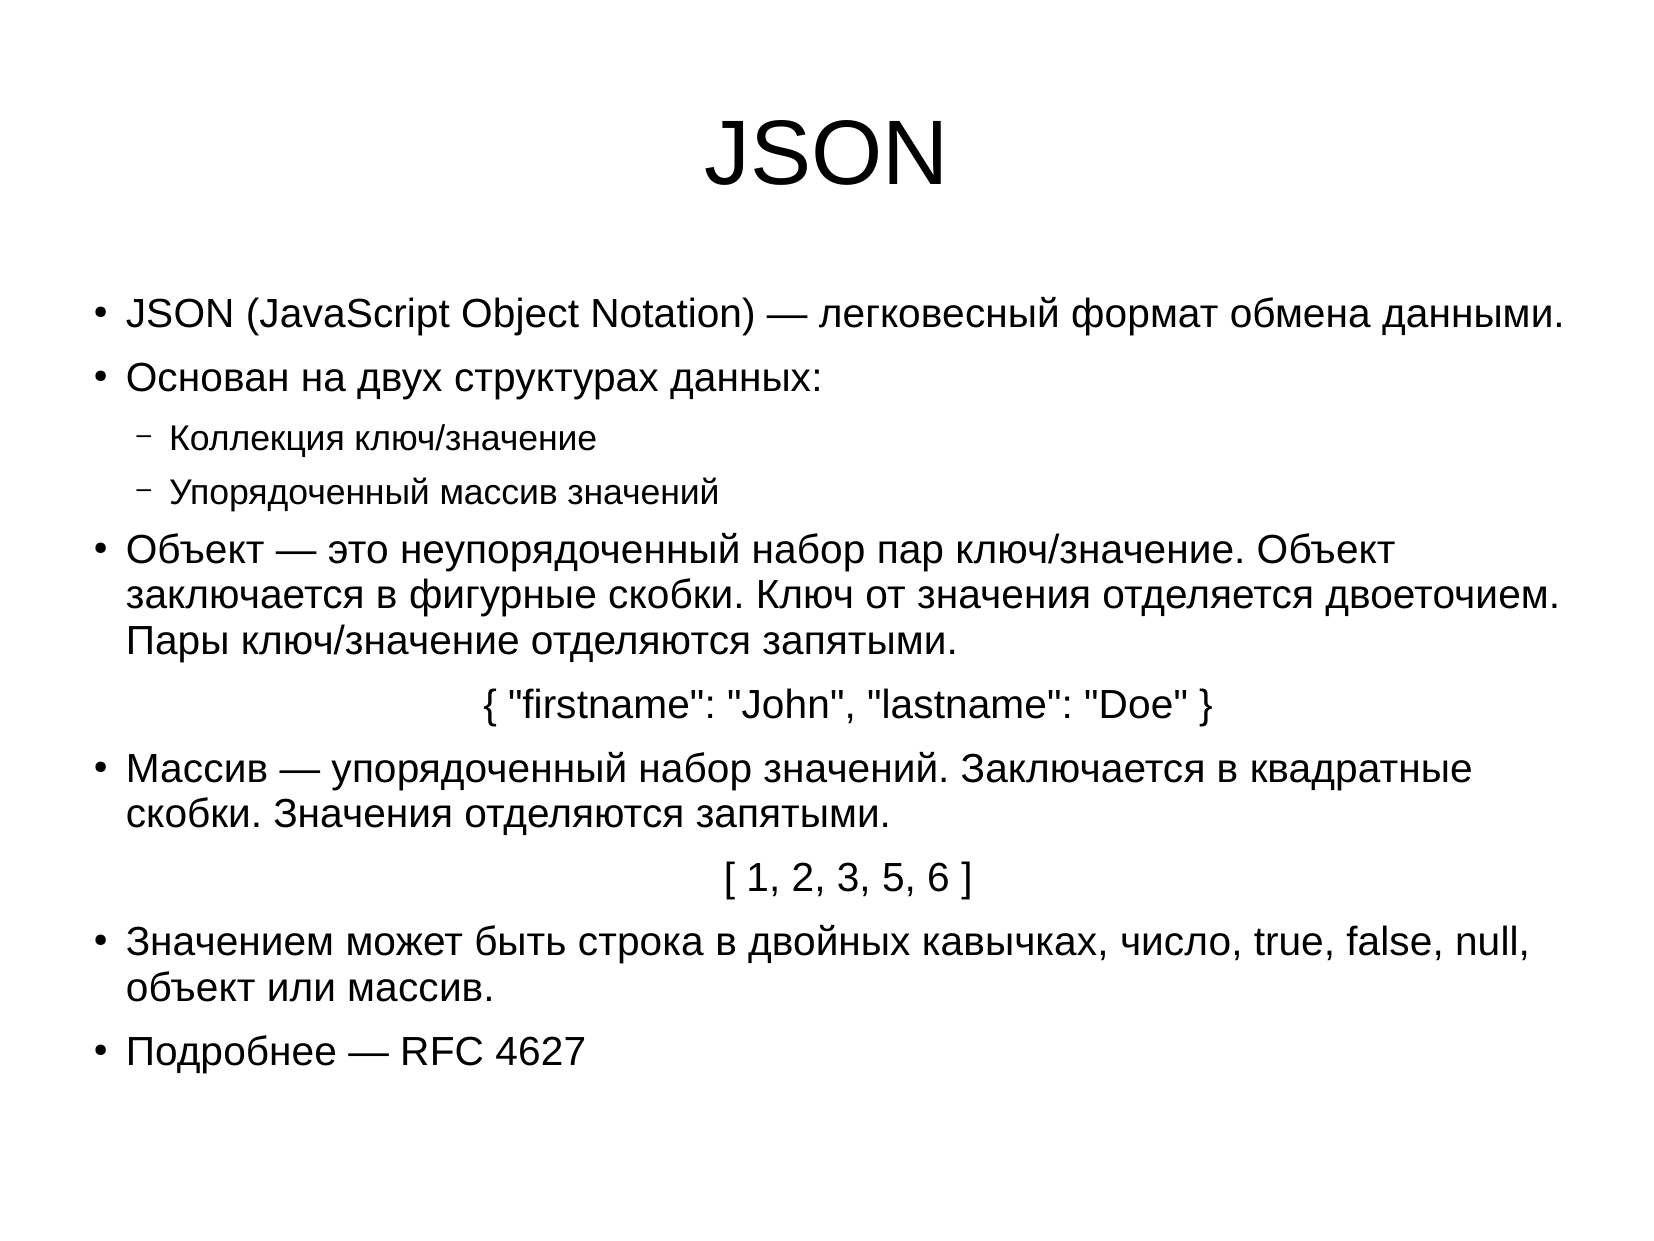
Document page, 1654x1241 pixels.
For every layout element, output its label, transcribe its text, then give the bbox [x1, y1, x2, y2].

list JSON (JavaScript Object Notation) — легковесный формат обмена данными. Основан на двух структурах данных: Коллекция ключ/значение Упорядоченный массив значений Объект — это неупорядоченный набор пар ключ/значение. Объект заключается в фигурные скобки. Ключ от значения отделяется двоеточием. Пары ключ/значение отделяются запятыми. { "firstname": "John", "lastname": "Doe" } Массив — упорядоченный набор значений. Заключается в квадратные скобки. Значения отделяются запятыми. [ 1, 2, 3, 5, 6 ] Значением может быть строка в двойных кавычках, число, true, false, null, объект или массив. Подробнее — RFC 4627 [82, 290, 1571, 1123]
title JSON [82, 49, 1571, 257]
